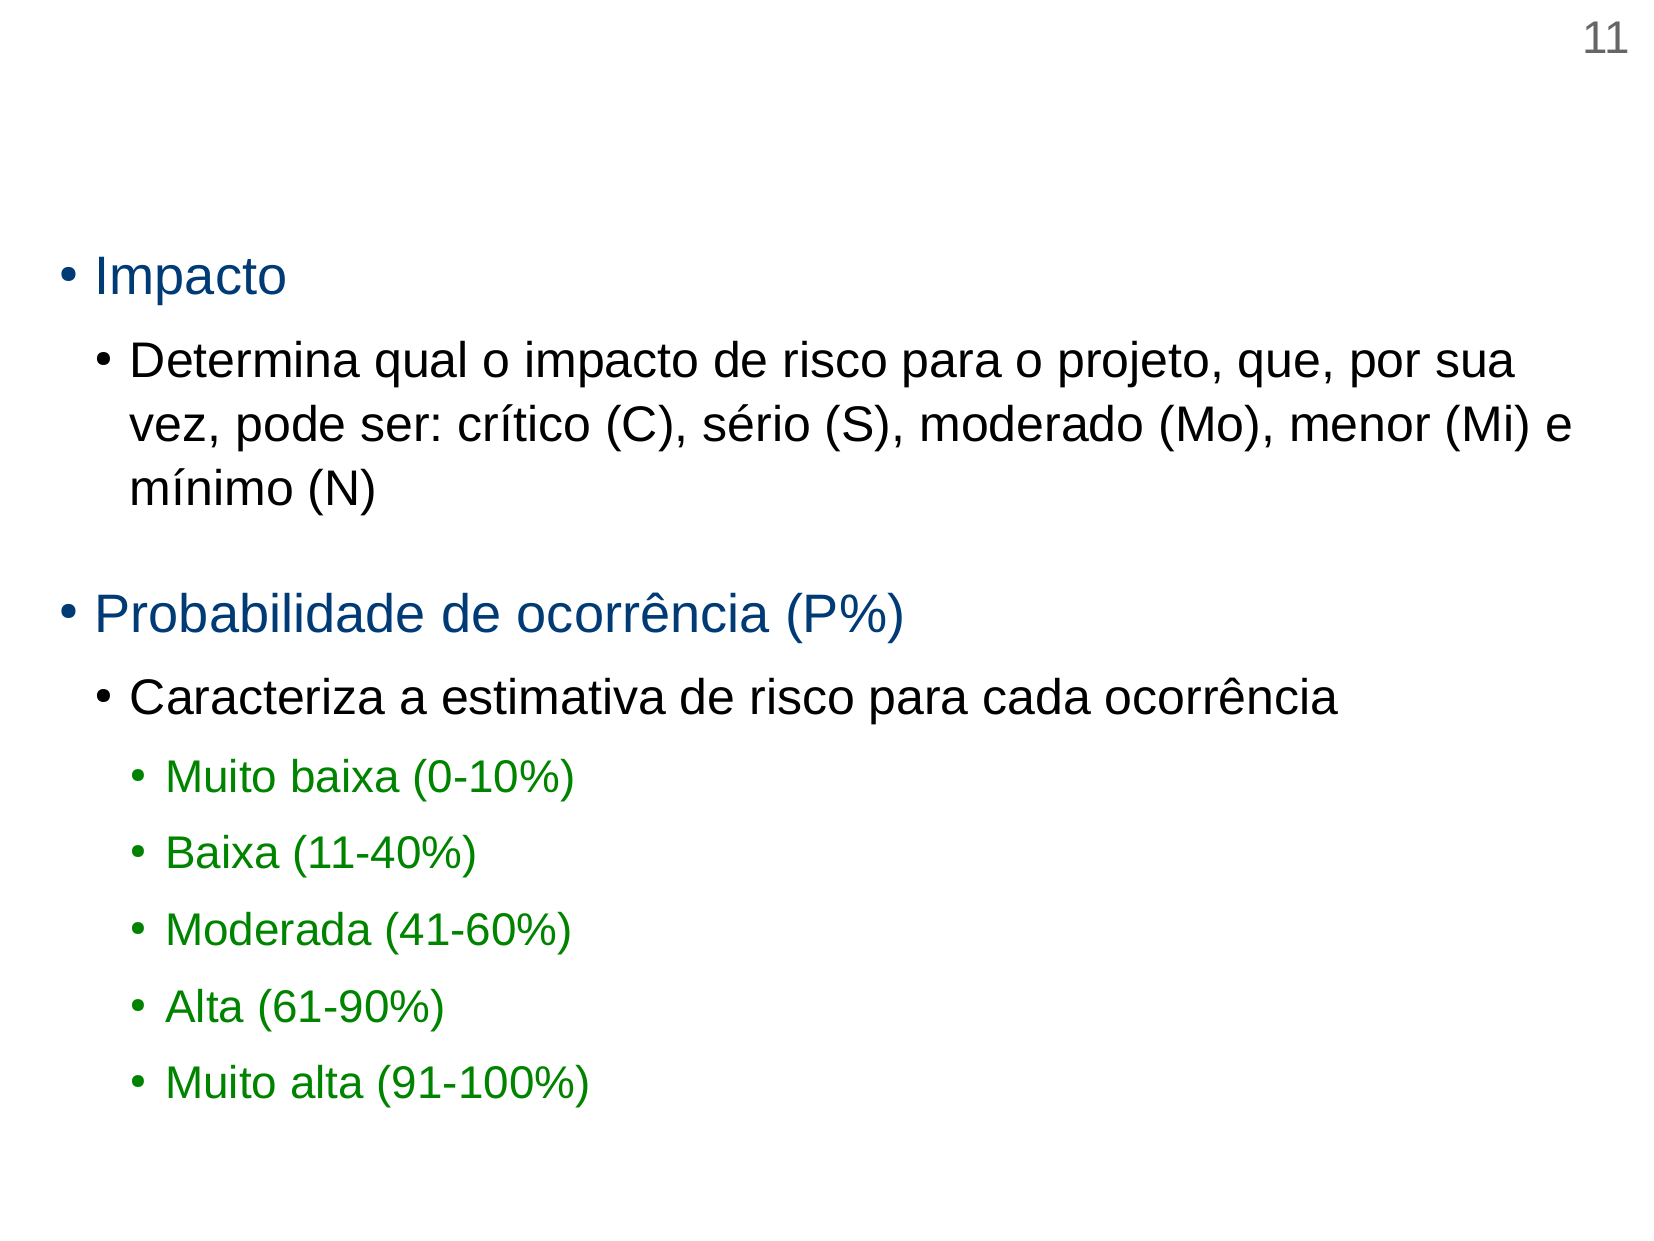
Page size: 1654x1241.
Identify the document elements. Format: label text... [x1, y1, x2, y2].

list Impacto Determina qual o impacto de risco para o projeto, que, por sua vez, pode ser: crítico (C), sério (S), moderado (Mo), menor (Mi) e mínimo (N) Probabilidade de ocorrência (P%) Caracteriza a estimativa de risco para cada ocorrência Muito baixa (0-10%) Baixa (11-40%) Moderada (41-60%) Alta (61-90%) Muito alta (91-100%) [59, 236, 1595, 1211]
